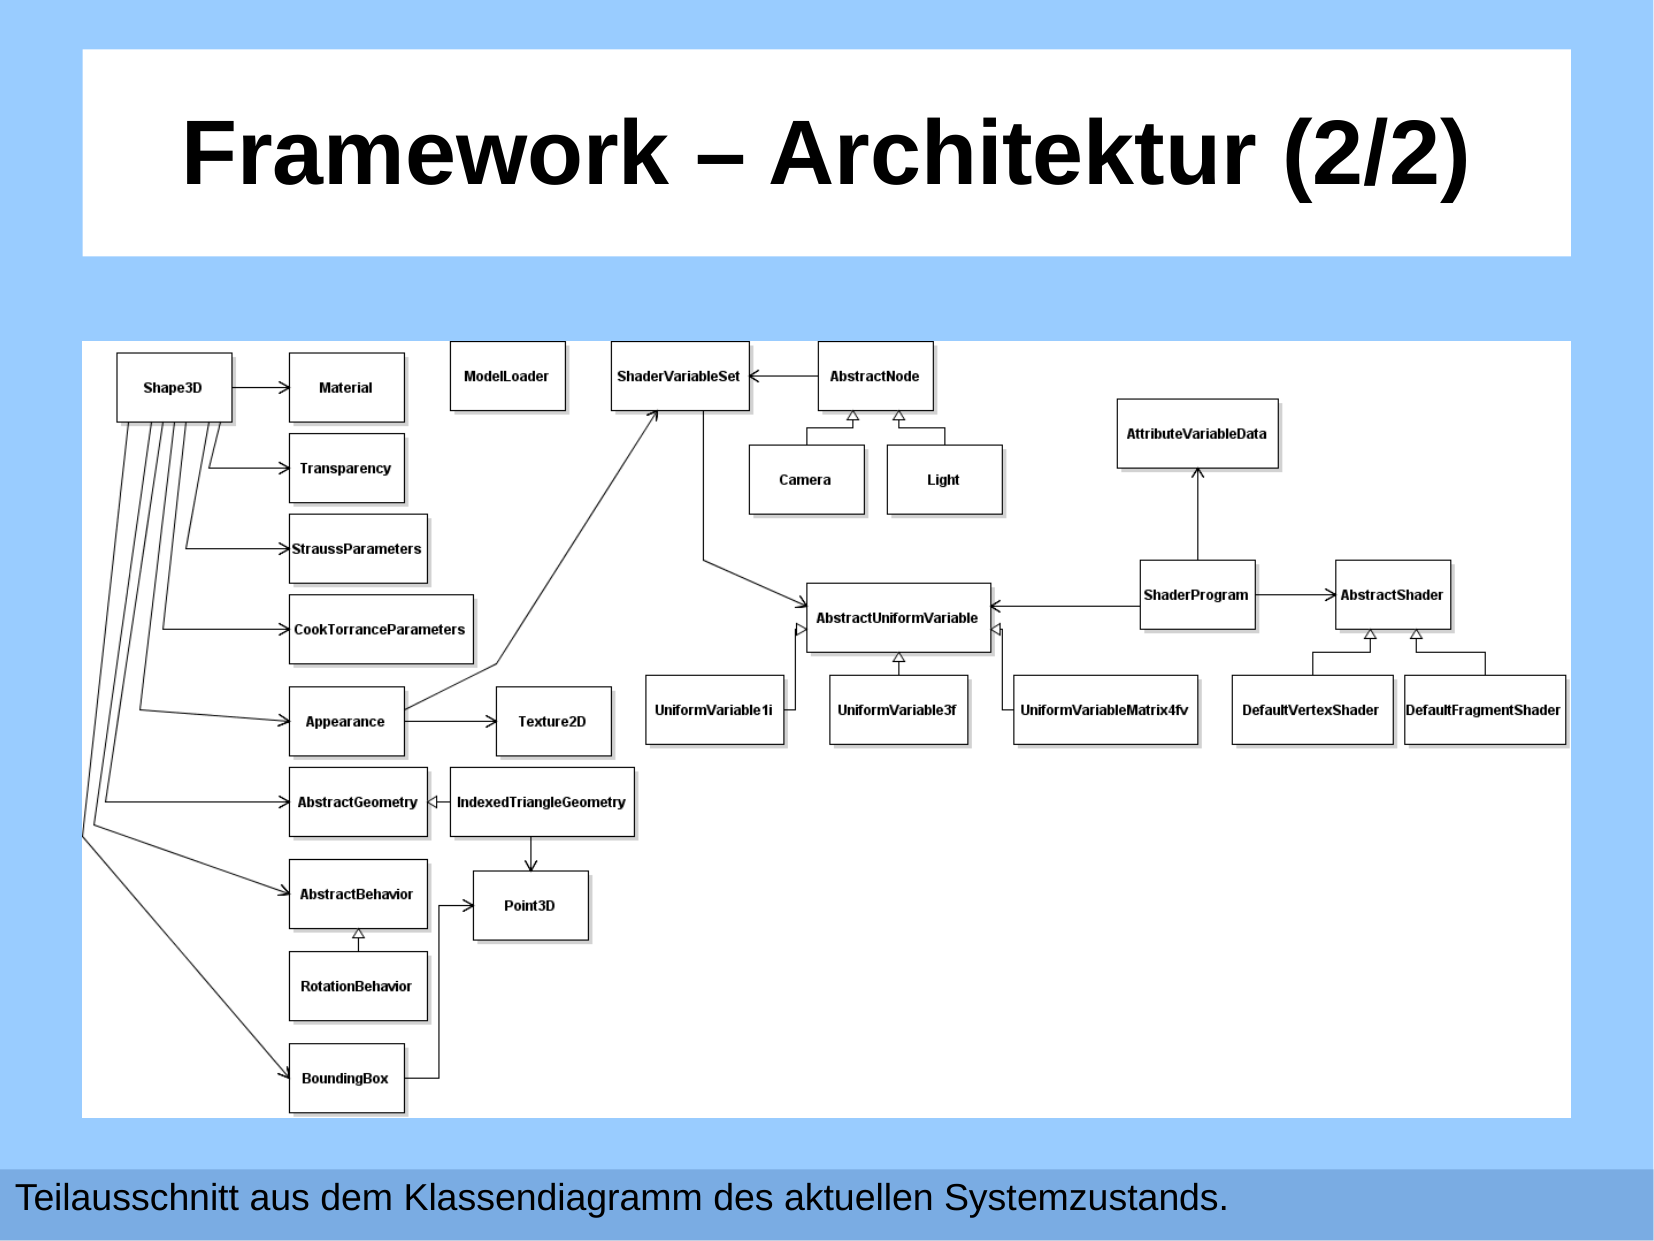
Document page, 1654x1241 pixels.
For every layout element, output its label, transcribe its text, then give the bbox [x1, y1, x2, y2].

title Framework – Architektur (2/2) [82, 49, 1571, 257]
picture [82, 341, 1571, 1118]
text_box Teilausschnitt aus dem Klassendiagramm des aktuellen Systemzustands. [0, 1169, 1654, 1241]
